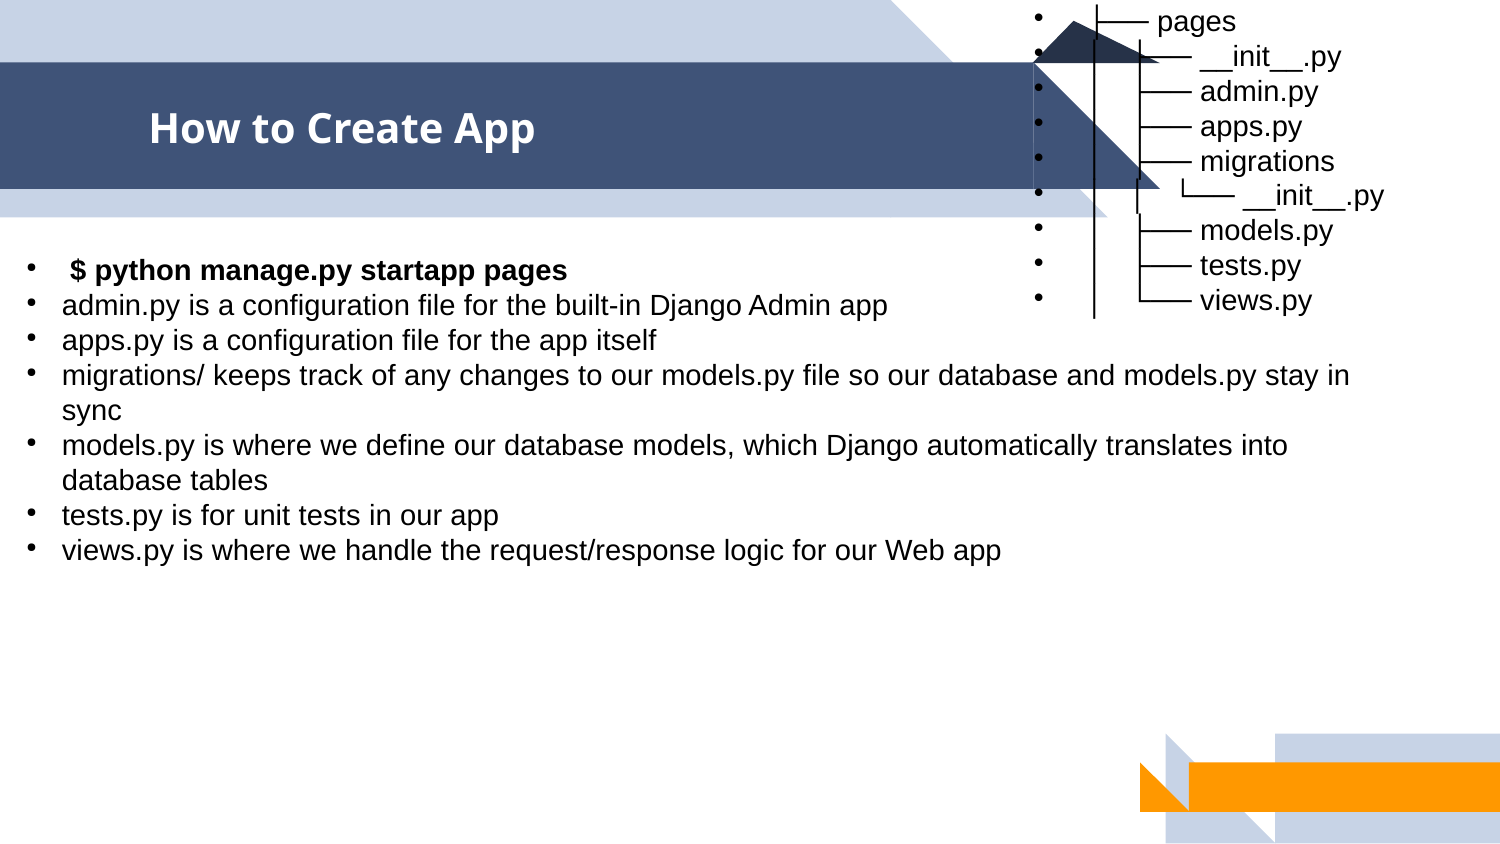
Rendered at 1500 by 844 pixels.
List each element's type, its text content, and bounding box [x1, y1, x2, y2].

text_box $ python manage.py startapp pages admin.py is a configuration file for the built-in Django Admin app apps.py is a configuration file for the app itself migrations/ keeps track of any changes to our models.py file so our database and models.py stay in sync models.py is where we define our database models, which Django automatically translates into database tables tests.py is for unit tests in our app views.py is where we handle the request/response logic for our Web app [11, 236, 1382, 695]
text_box How to Create App [133, 64, 996, 190]
text_box ├── pages │ ├── __init__.py │ ├── admin.py │ ├── apps.py │ ├── migrations │ │ └── __init__.py │ ├── models.py │ ├── tests.py │ └── views.py [1015, 1, 1500, 449]
